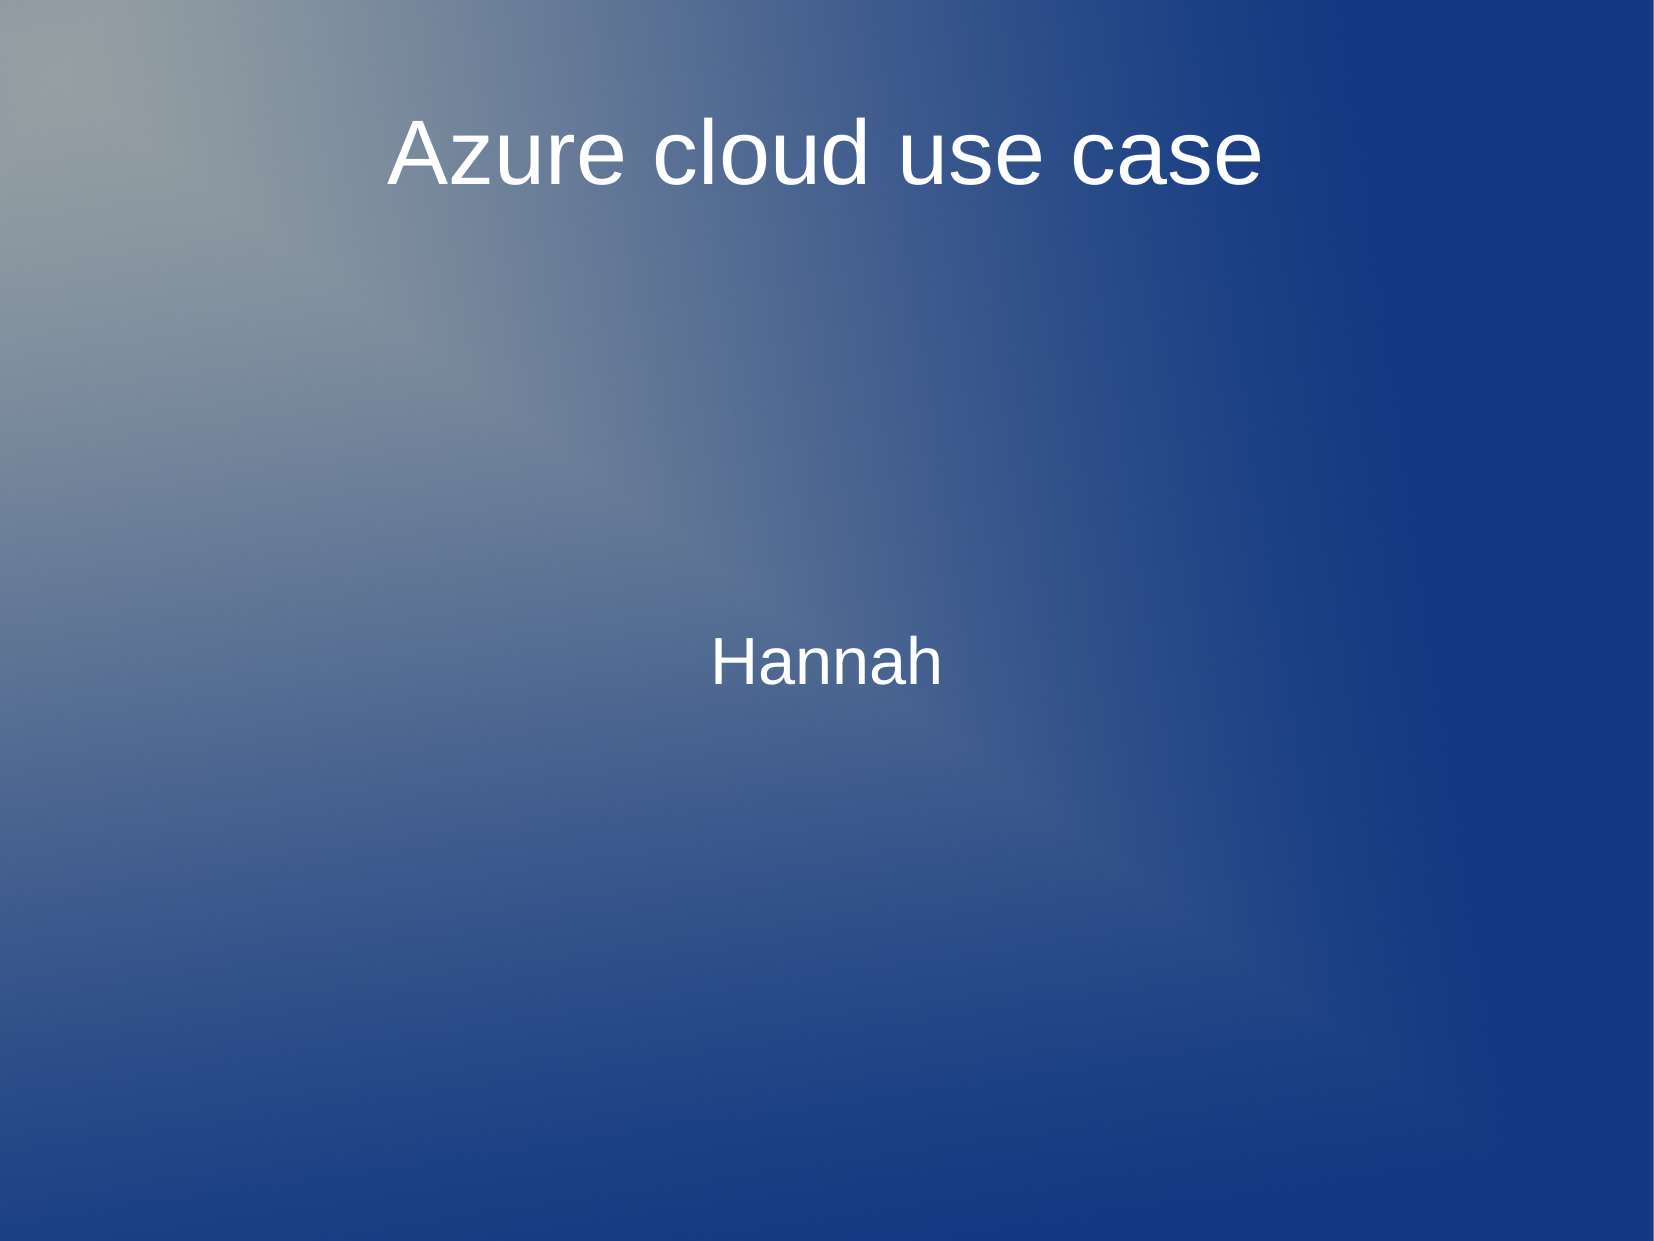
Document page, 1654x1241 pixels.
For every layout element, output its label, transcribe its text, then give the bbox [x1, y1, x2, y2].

title Azure cloud use case [82, 49, 1571, 257]
subtitle Hannah [82, 290, 1571, 1109]
picture [0, 0, 1654, 1241]
